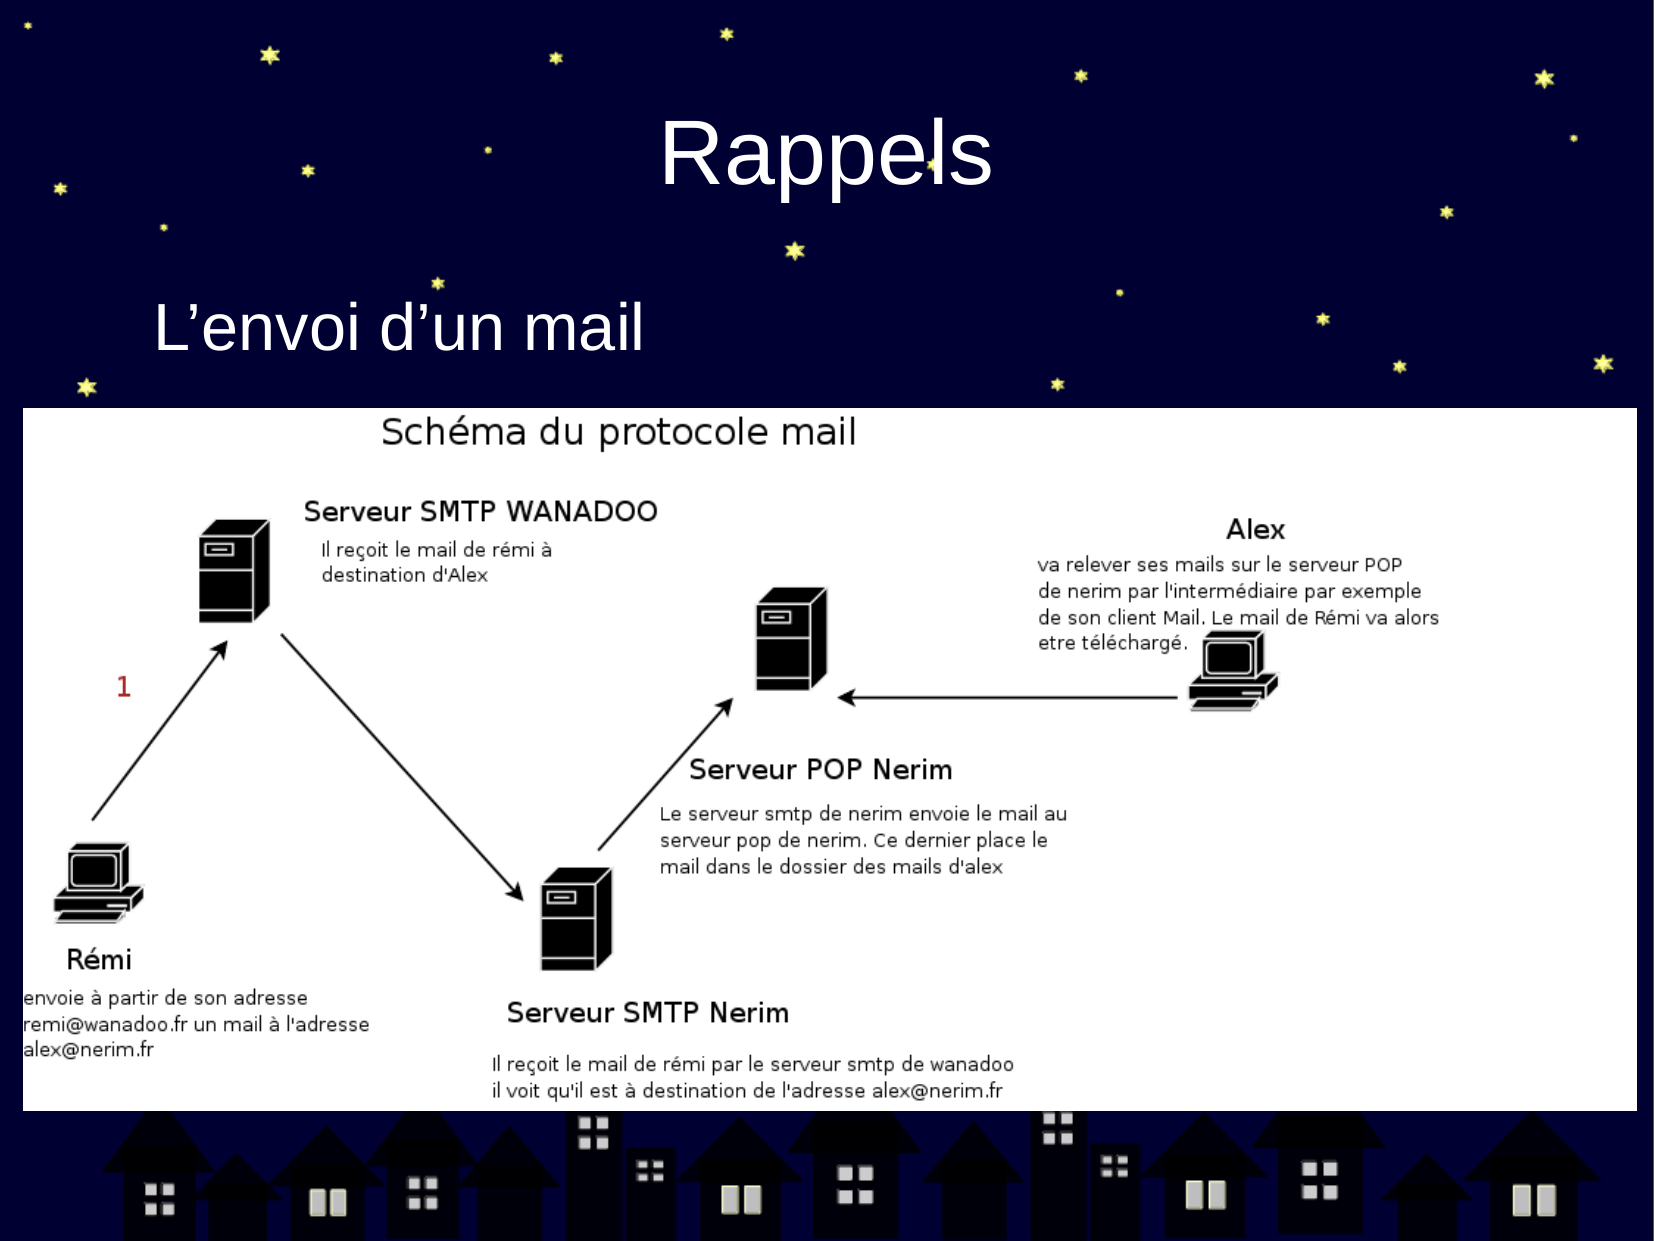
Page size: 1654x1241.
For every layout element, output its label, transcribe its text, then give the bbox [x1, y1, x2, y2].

picture [0, 0, 1654, 1241]
title Rappels [82, 49, 1571, 257]
list L’envoi d’un mail [82, 290, 1571, 408]
